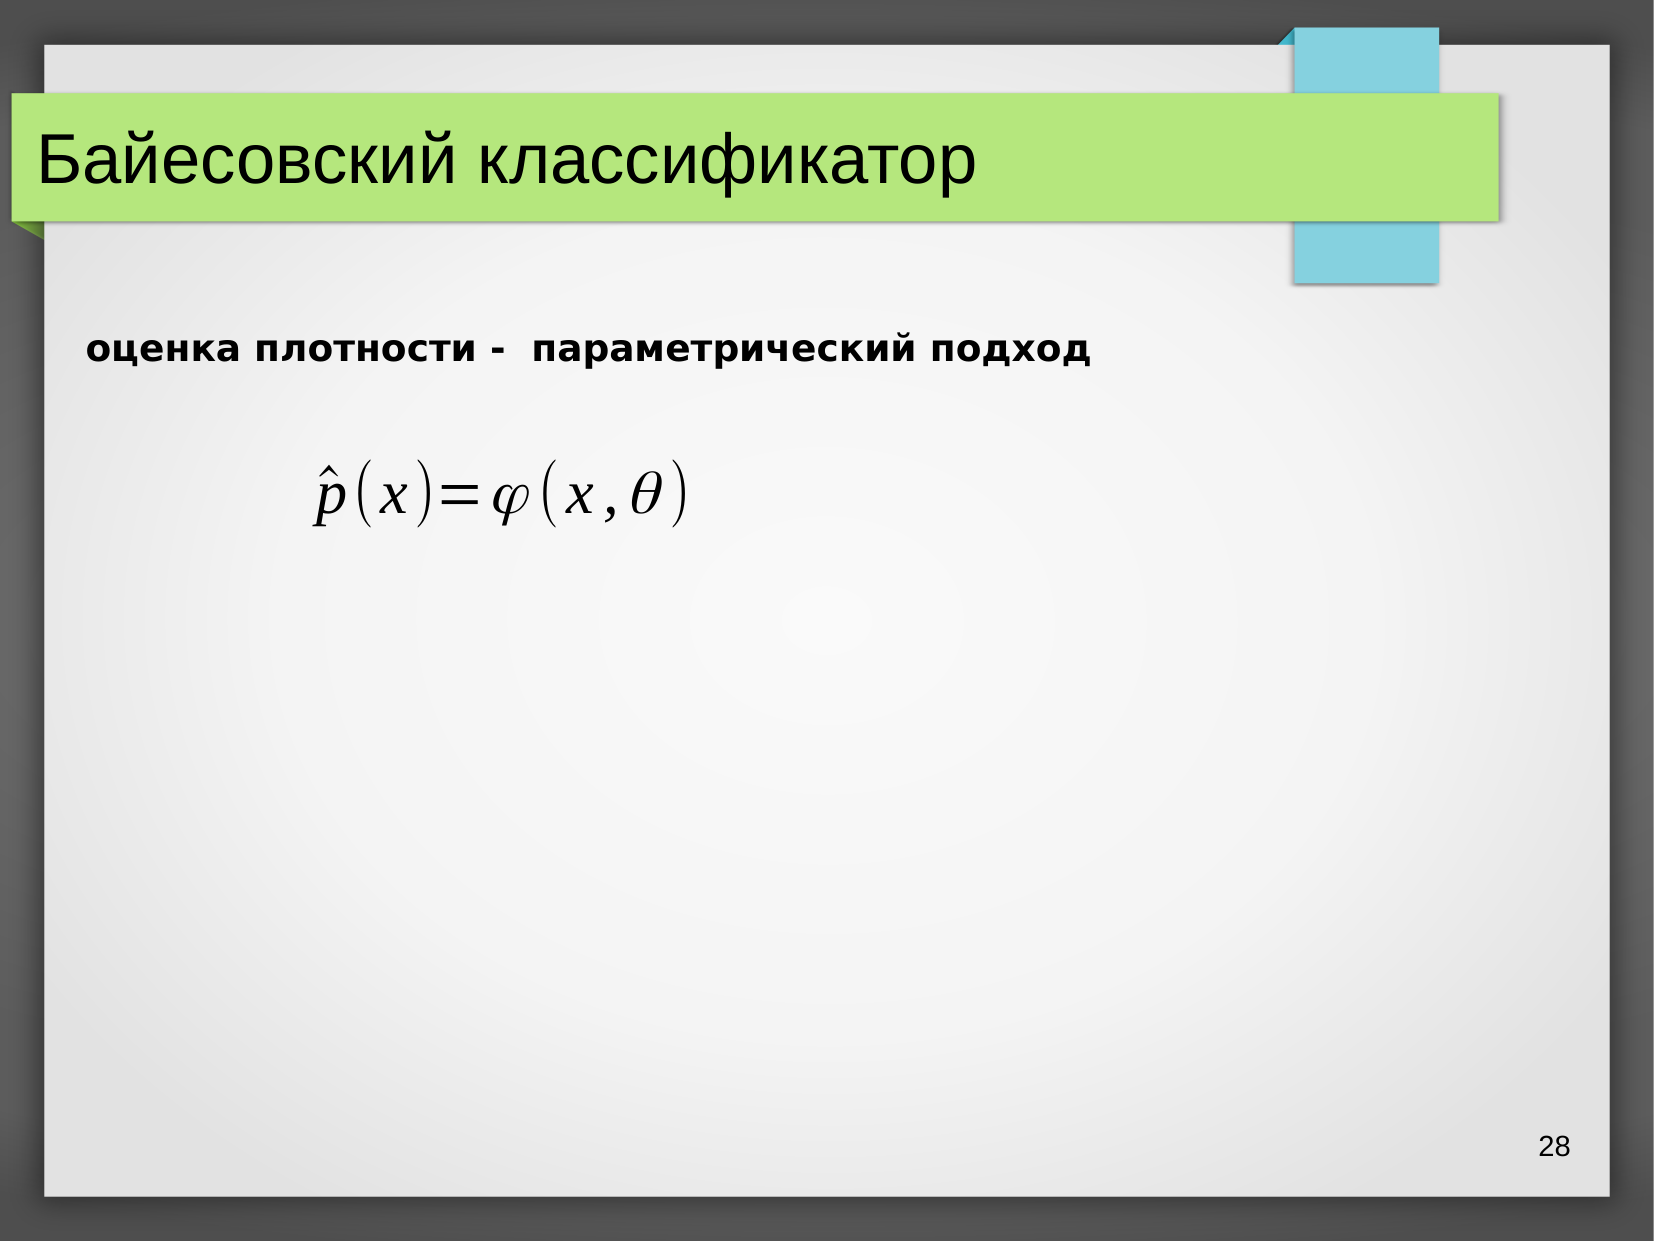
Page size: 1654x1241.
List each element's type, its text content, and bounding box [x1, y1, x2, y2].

text_box оценка плотности - параметрический подход [70, 318, 1548, 421]
chart [303, 456, 697, 532]
title Байесовский классификатор [35, 118, 1489, 200]
picture [0, 0, 1654, 1241]
